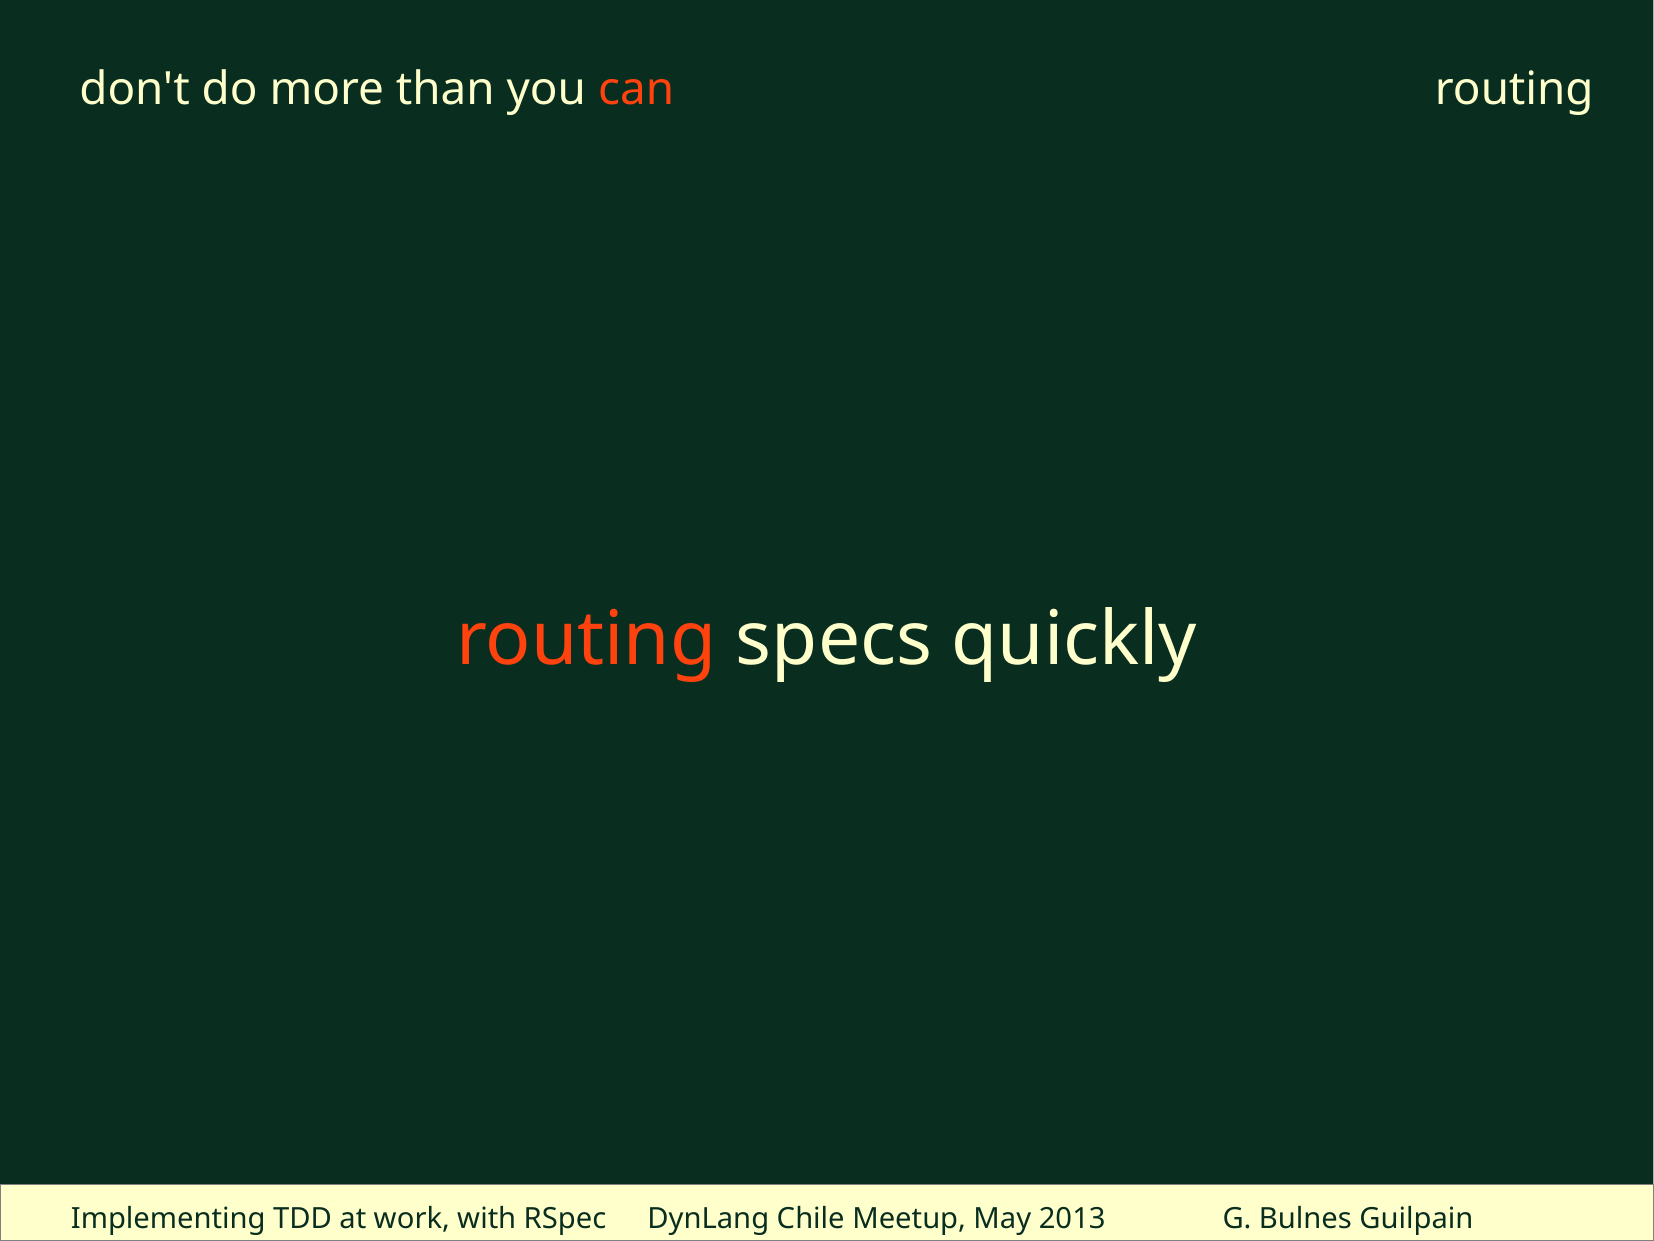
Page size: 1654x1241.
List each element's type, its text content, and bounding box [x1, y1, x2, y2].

text_box routing [1420, 48, 1577, 115]
text_box don't do more than you can [64, 48, 556, 115]
subtitle routing specs quickly [82, 49, 1571, 1171]
text_box [0, 1184, 1654, 1241]
text_box DynLang Chile Meetup, May 2013 [632, 1190, 1021, 1239]
text_box G. Bulnes Guilpain [1207, 1190, 1435, 1239]
text_box Implementing TDD at work, with RSpec [56, 1190, 506, 1239]
